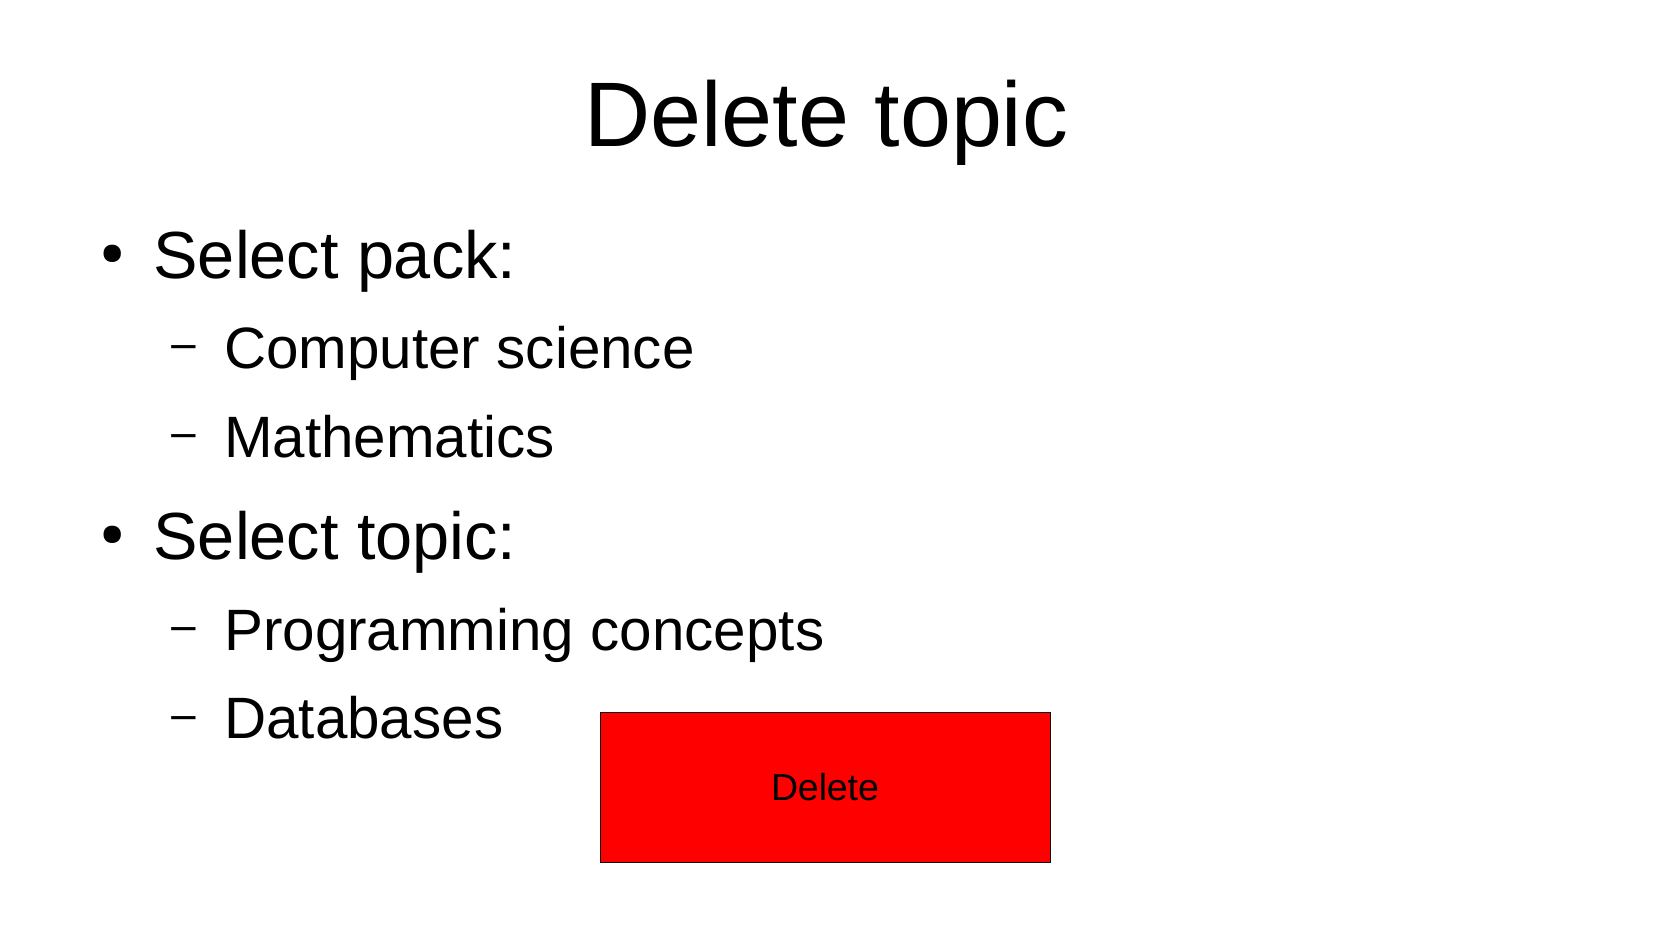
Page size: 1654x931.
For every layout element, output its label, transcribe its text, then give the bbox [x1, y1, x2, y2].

text_box Delete [600, 712, 1051, 863]
title Delete topic [82, 37, 1571, 193]
list Select pack: Computer science Mathematics Select topic: Programming concepts Databases [82, 217, 1571, 758]
